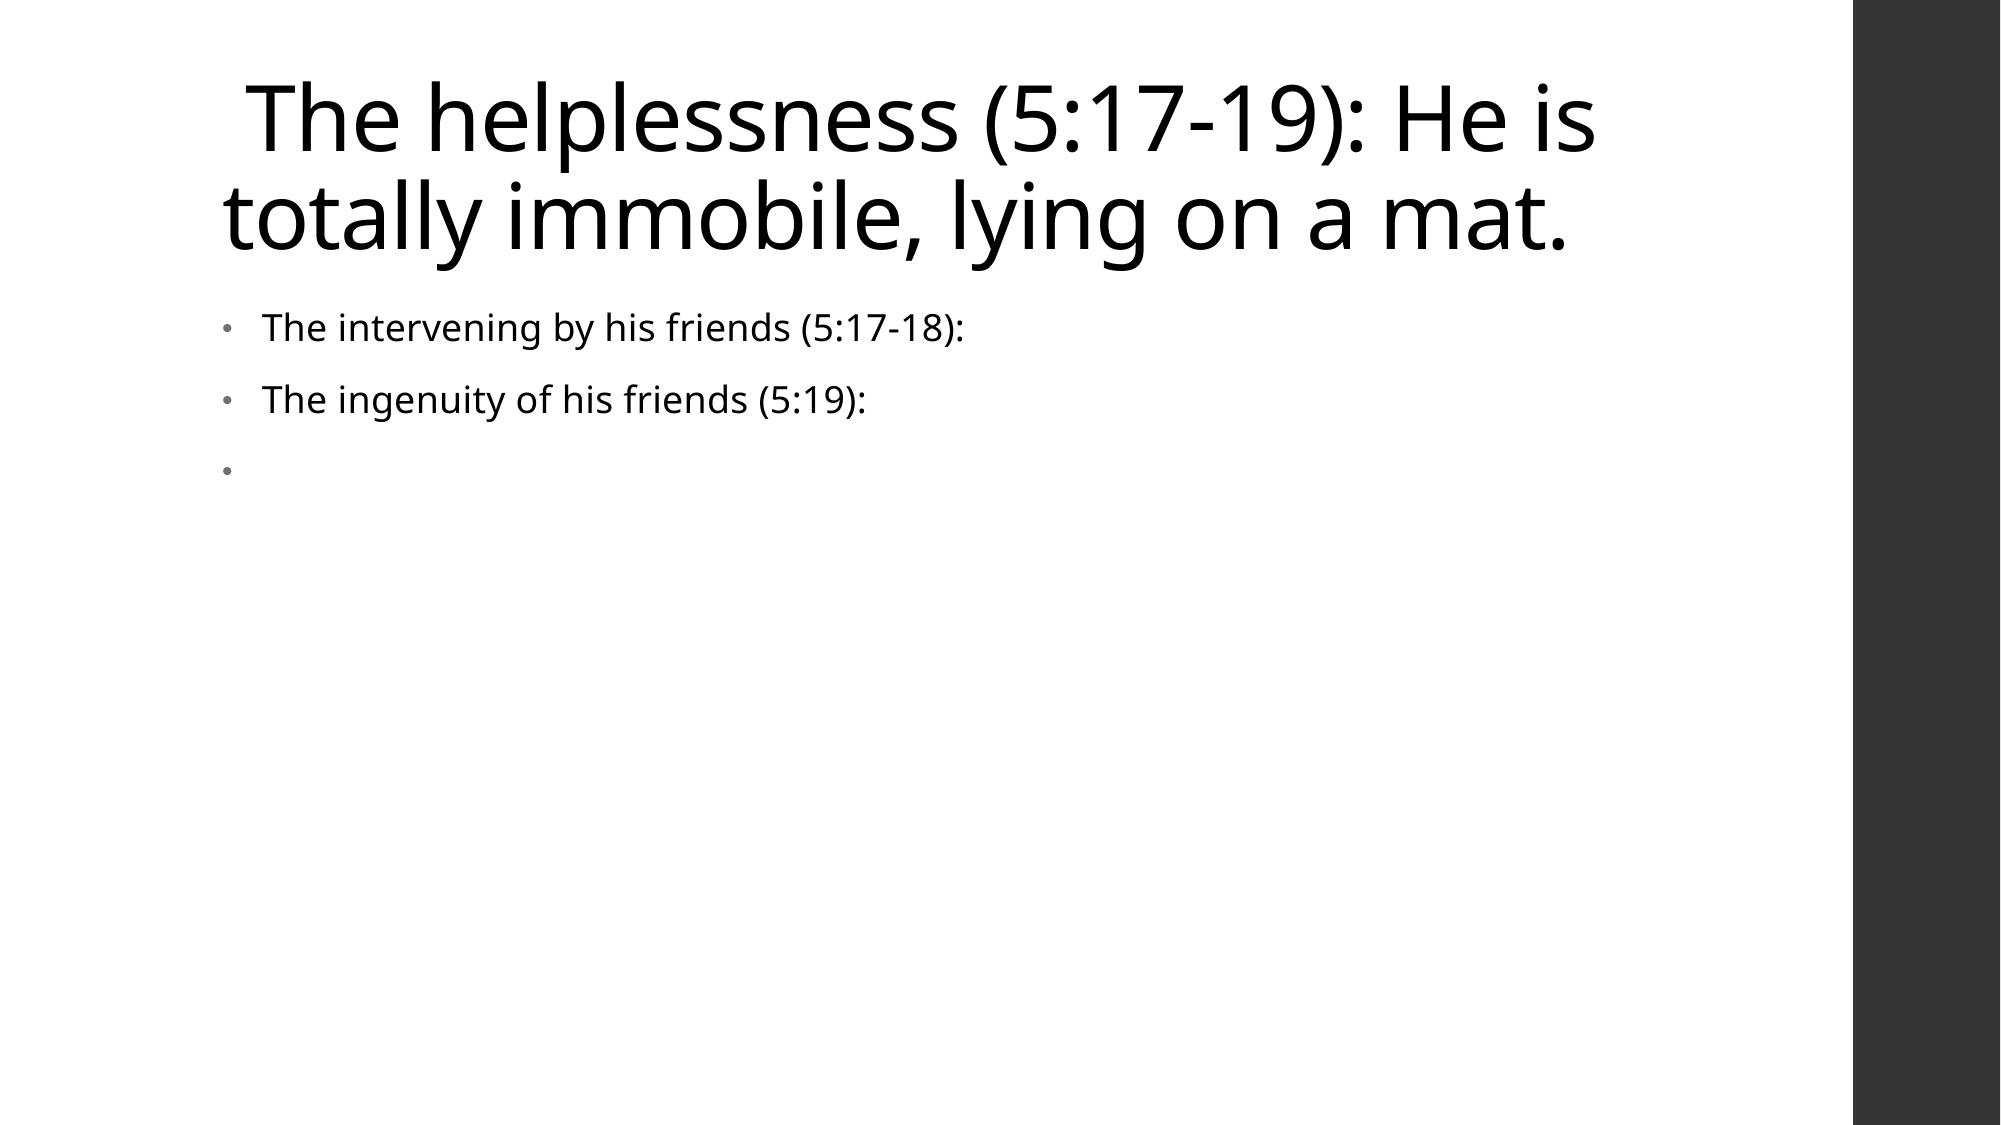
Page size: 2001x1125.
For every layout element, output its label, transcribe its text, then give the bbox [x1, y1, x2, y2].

title The helplessness (5:17-19): He is totally immobile, lying on a mat. [206, 60, 1797, 278]
list The intervening by his friends (5:17-18): The ingenuity of his friends (5:19): [206, 299, 1617, 1014]
